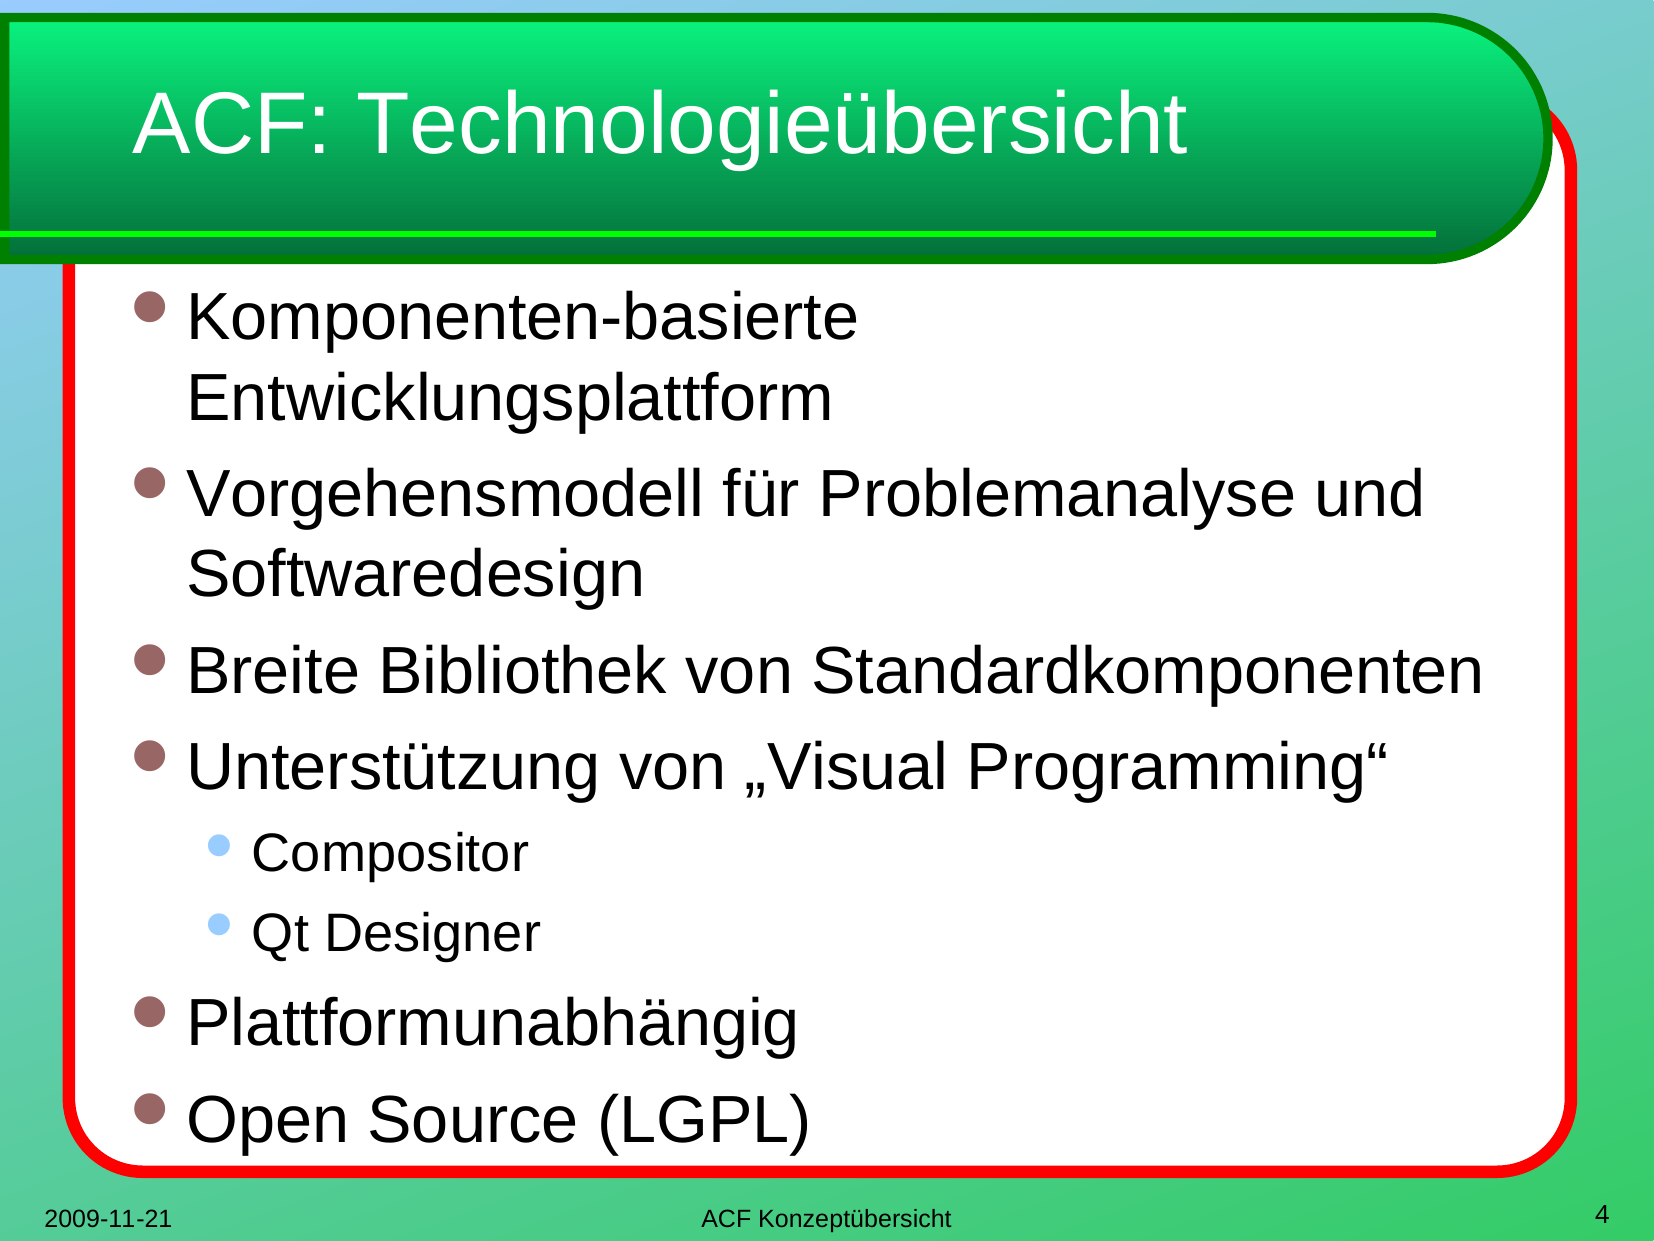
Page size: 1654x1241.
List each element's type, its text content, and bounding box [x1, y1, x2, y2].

title ACF: Technologieübersicht [118, 0, 1531, 237]
list Komponenten-basierte Entwicklungsplattform Vorgehensmodell für Problemanalyse und Softwaredesign Breite Bibliothek von Standardkomponenten Unterstützung von „Visual Programming“ Compositor Qt Designer Plattformunabhängig Open Source (LGPL) [115, 265, 1506, 1164]
